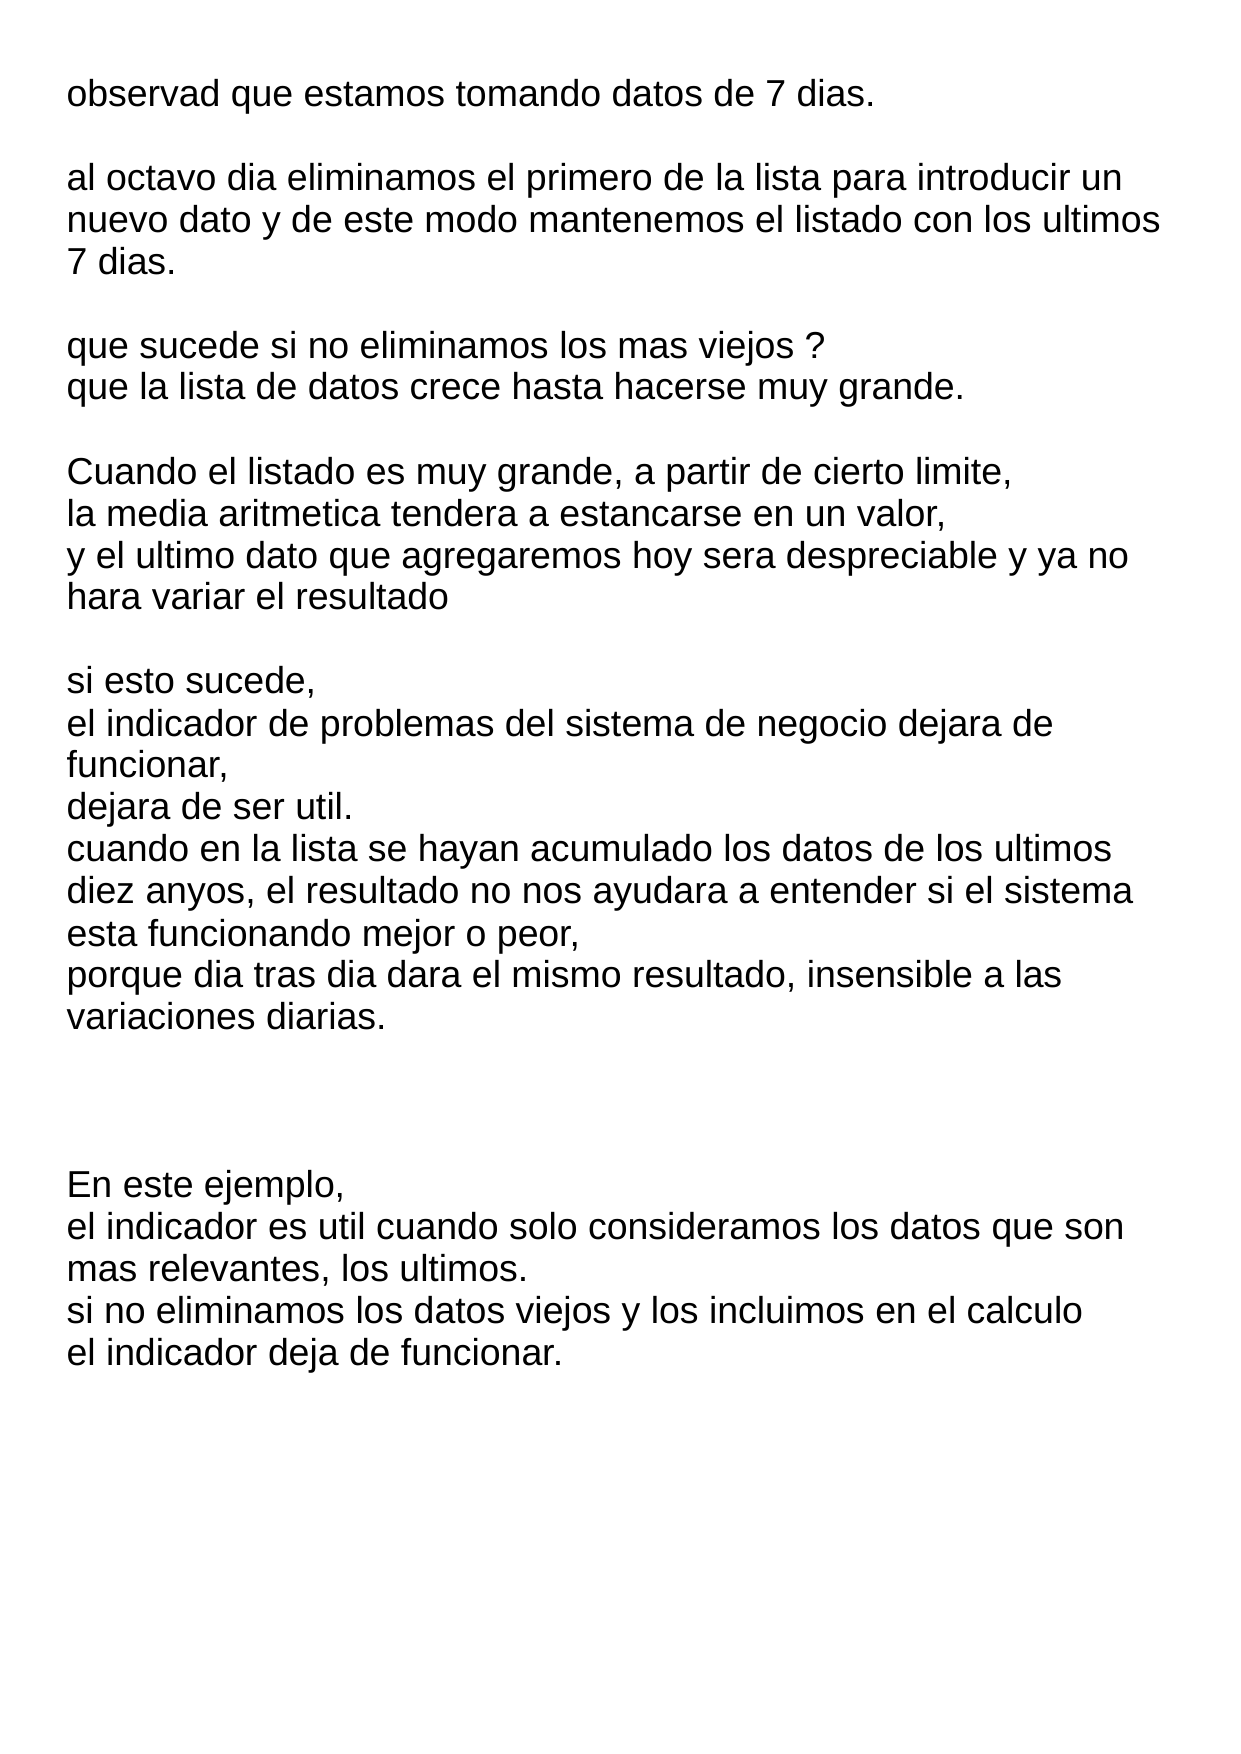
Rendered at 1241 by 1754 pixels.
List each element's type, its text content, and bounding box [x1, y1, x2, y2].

text_box observad que estamos tomando datos de 7 dias. al octavo dia eliminamos el primero de la lista para introducir un nuevo dato y de este modo mantenemos el listado con los ultimos 7 dias. que sucede si no eliminamos los mas viejos ? que la lista de datos crece hasta hacerse muy grande. Cuando el listado es muy grande, a partir de cierto limite, la media aritmetica tendera a estancarse en un valor, y el ultimo dato que agregaremos hoy sera despreciable y ya no hara variar el resultado si esto sucede, el indicador de problemas del sistema de negocio dejara de funcionar, dejara de ser util. cuando en la lista se hayan acumulado los datos de los ultimos diez anyos, el resultado no nos ayudara a entender si el sistema esta funcionando mejor o peor, porque dia tras dia dara el mismo resultado, insensible a las variaciones diarias. En este ejemplo, el indicador es util cuando solo consideramos los datos que son mas relevantes, los ultimos. si no eliminamos los datos viejos y los incluimos en el calculo el indicador deja de funcionar. [51, 64, 1182, 1466]
